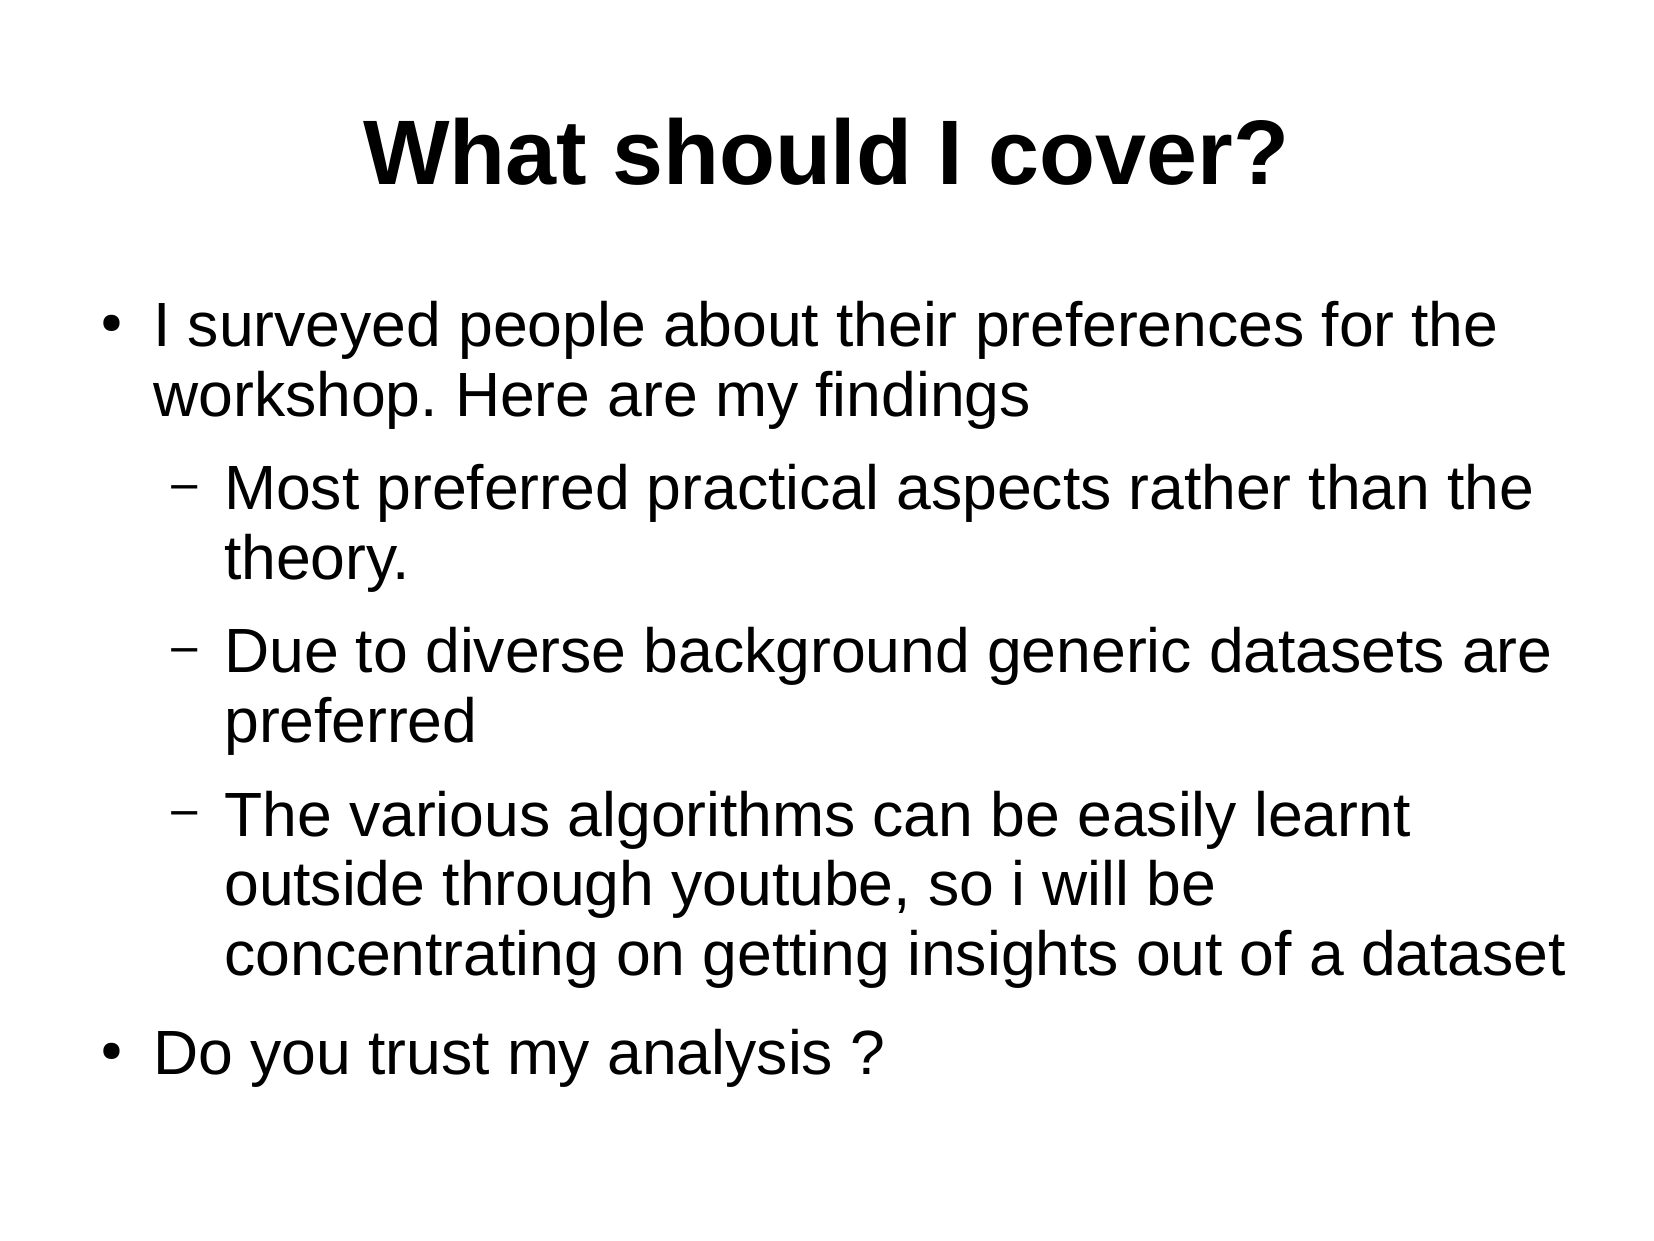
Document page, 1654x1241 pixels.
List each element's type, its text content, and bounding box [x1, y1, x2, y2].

list I surveyed people about their preferences for the workshop. Here are my findings Most preferred practical aspects rather than the theory. Due to diverse background generic datasets are preferred The various algorithms can be easily learnt outside through youtube, so i will be concentrating on getting insights out of a dataset Do you trust my analysis ? [82, 290, 1571, 1156]
title What should I cover? [82, 49, 1571, 257]
